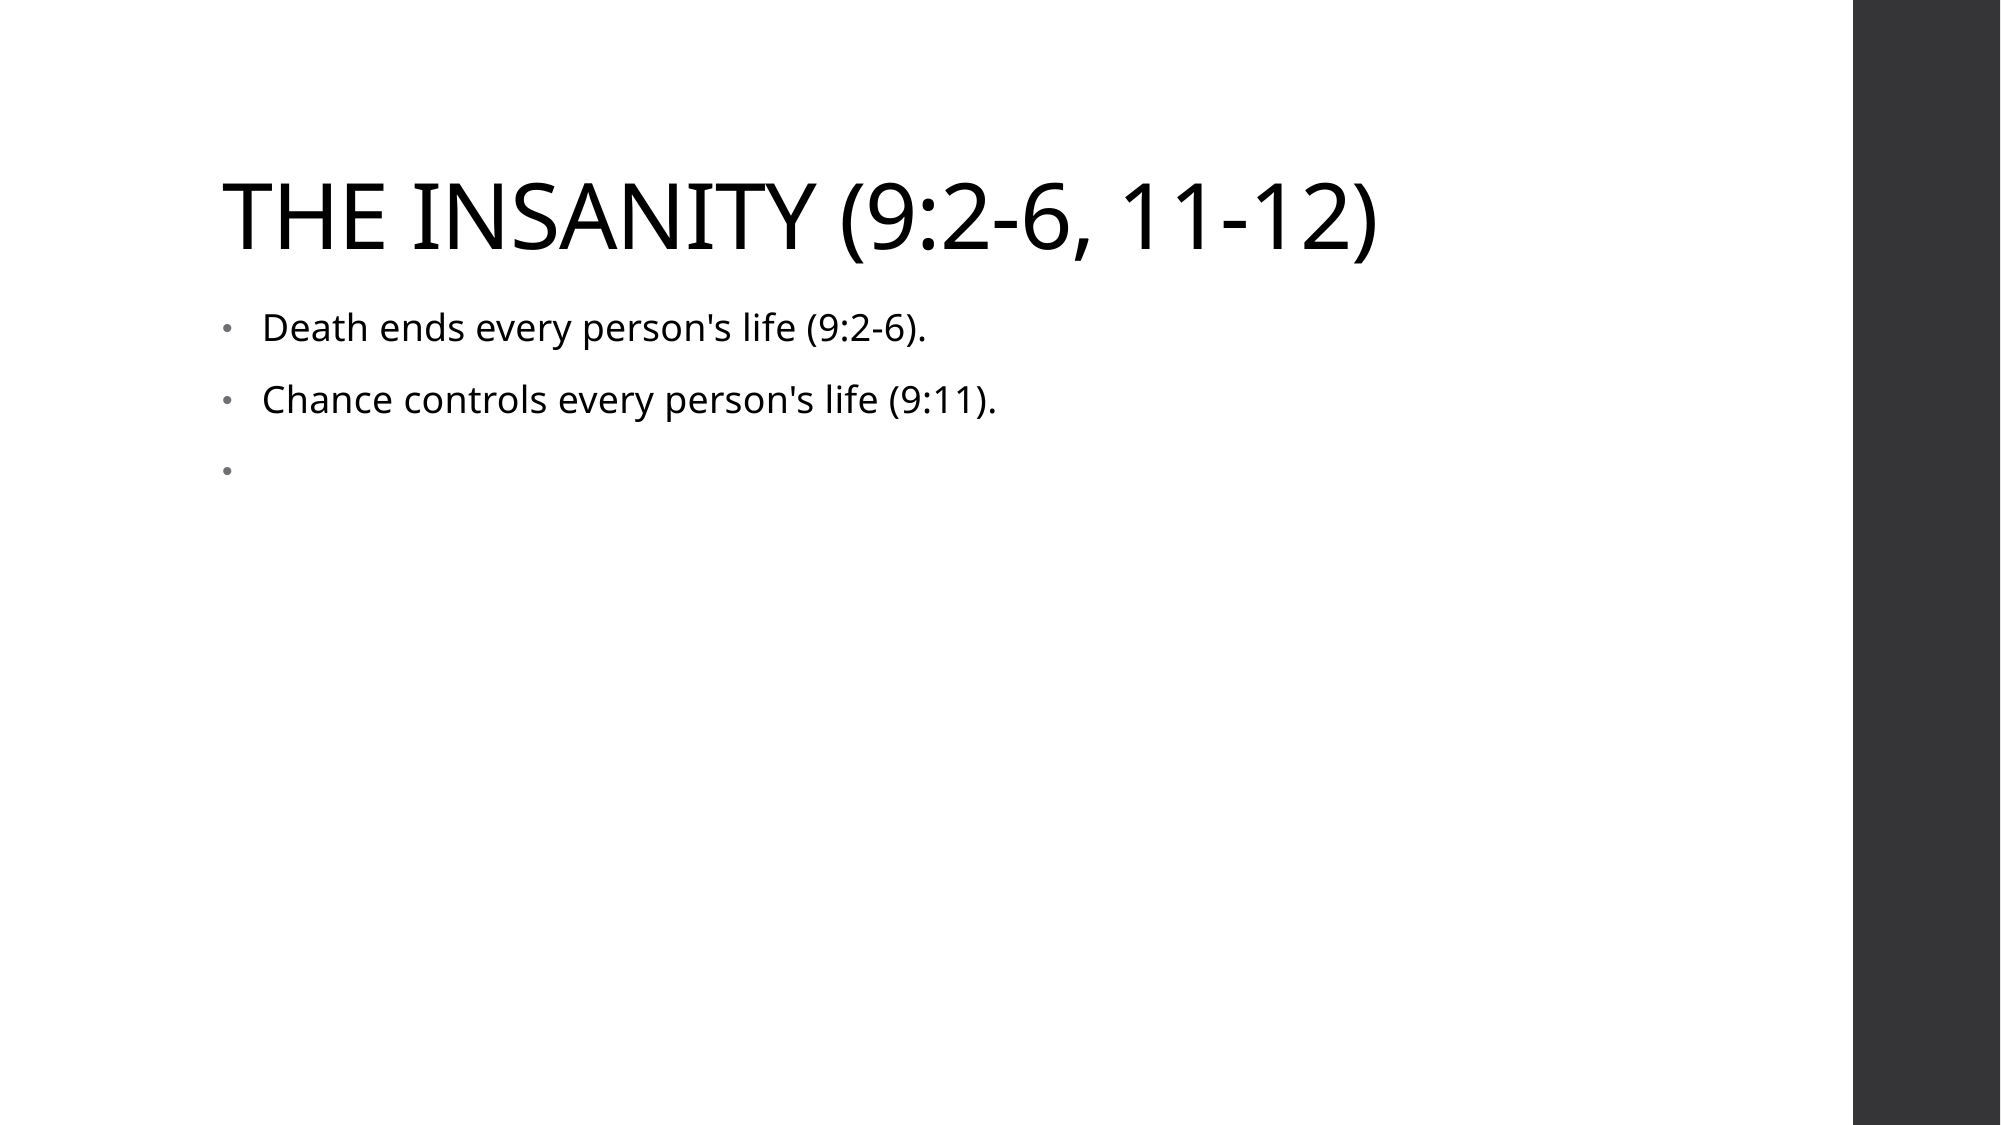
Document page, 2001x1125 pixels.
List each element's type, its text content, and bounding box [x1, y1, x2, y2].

list Death ends every person's life (9:2-6). Chance controls every person's life (9:11). [206, 299, 1617, 1014]
title THE INSANITY (9:2-6, 11-12) [206, 60, 1797, 278]
